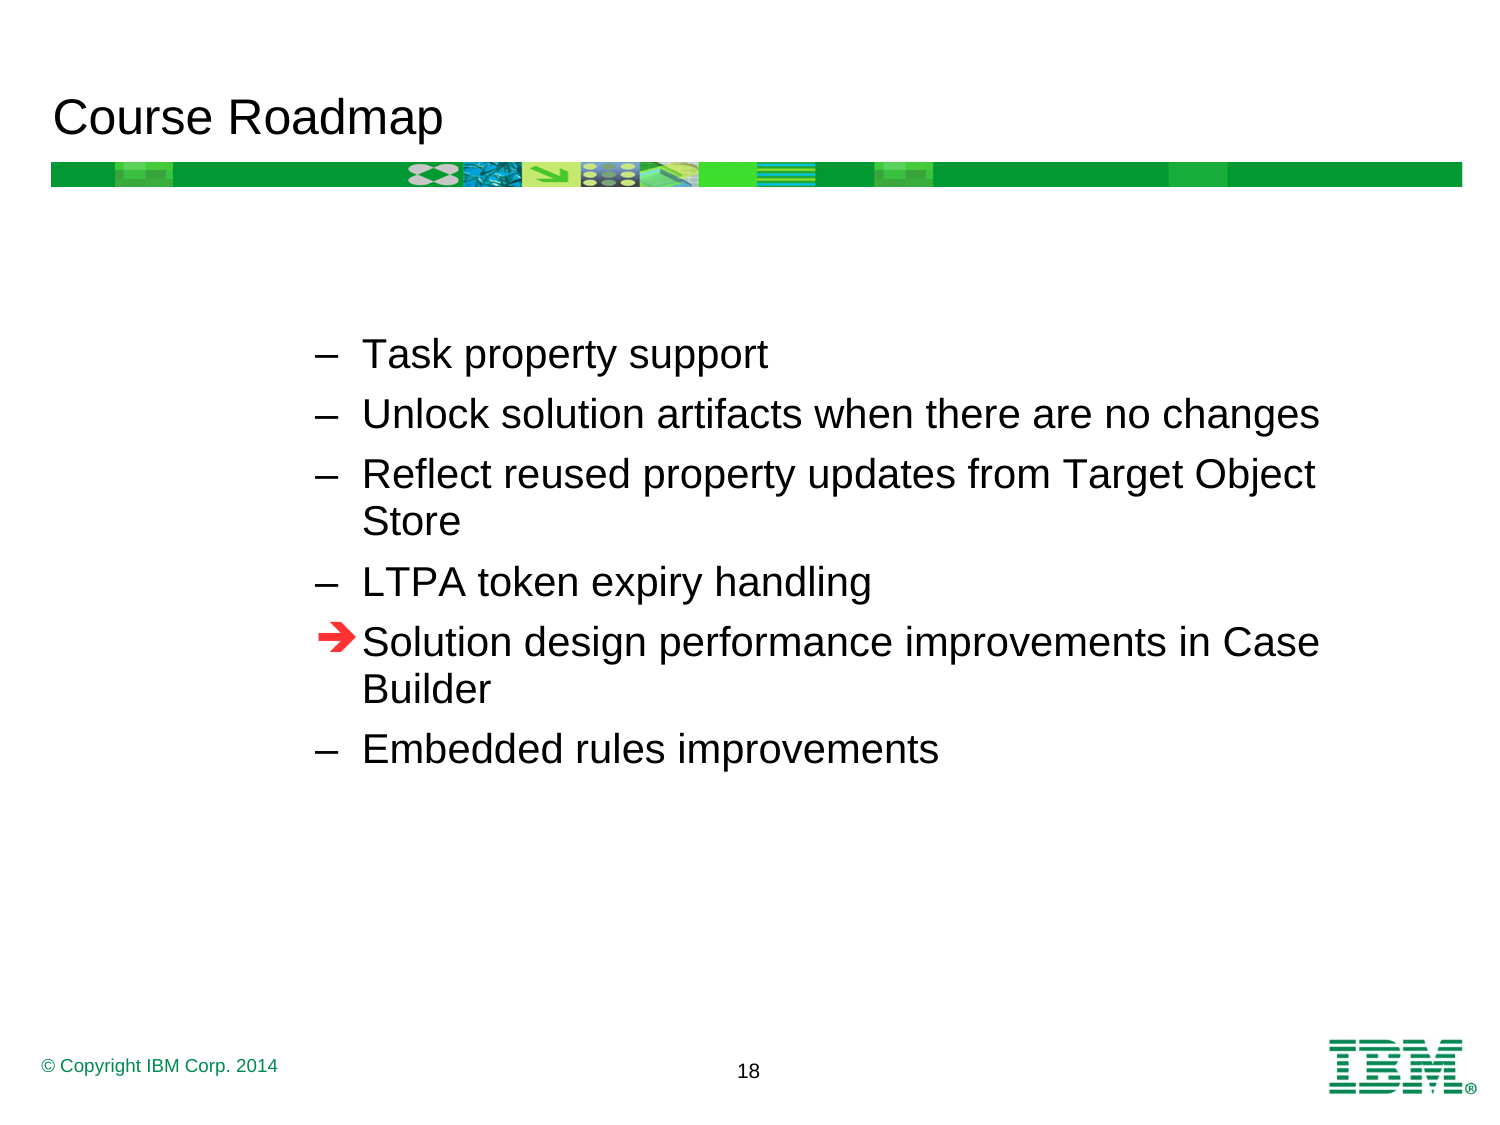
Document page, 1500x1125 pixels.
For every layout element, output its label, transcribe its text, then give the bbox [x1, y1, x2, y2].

picture [50, 161, 1463, 189]
list Task property support Unlock solution artifacts when there are no changes Reflect reused property updates from Target Object Store LTPA token expiry handling Solution design performance improvements in Case Builder Embedded rules improvements [75, 262, 1426, 1005]
title Course Roadmap [37, 45, 1388, 188]
picture [1327, 1037, 1479, 1096]
